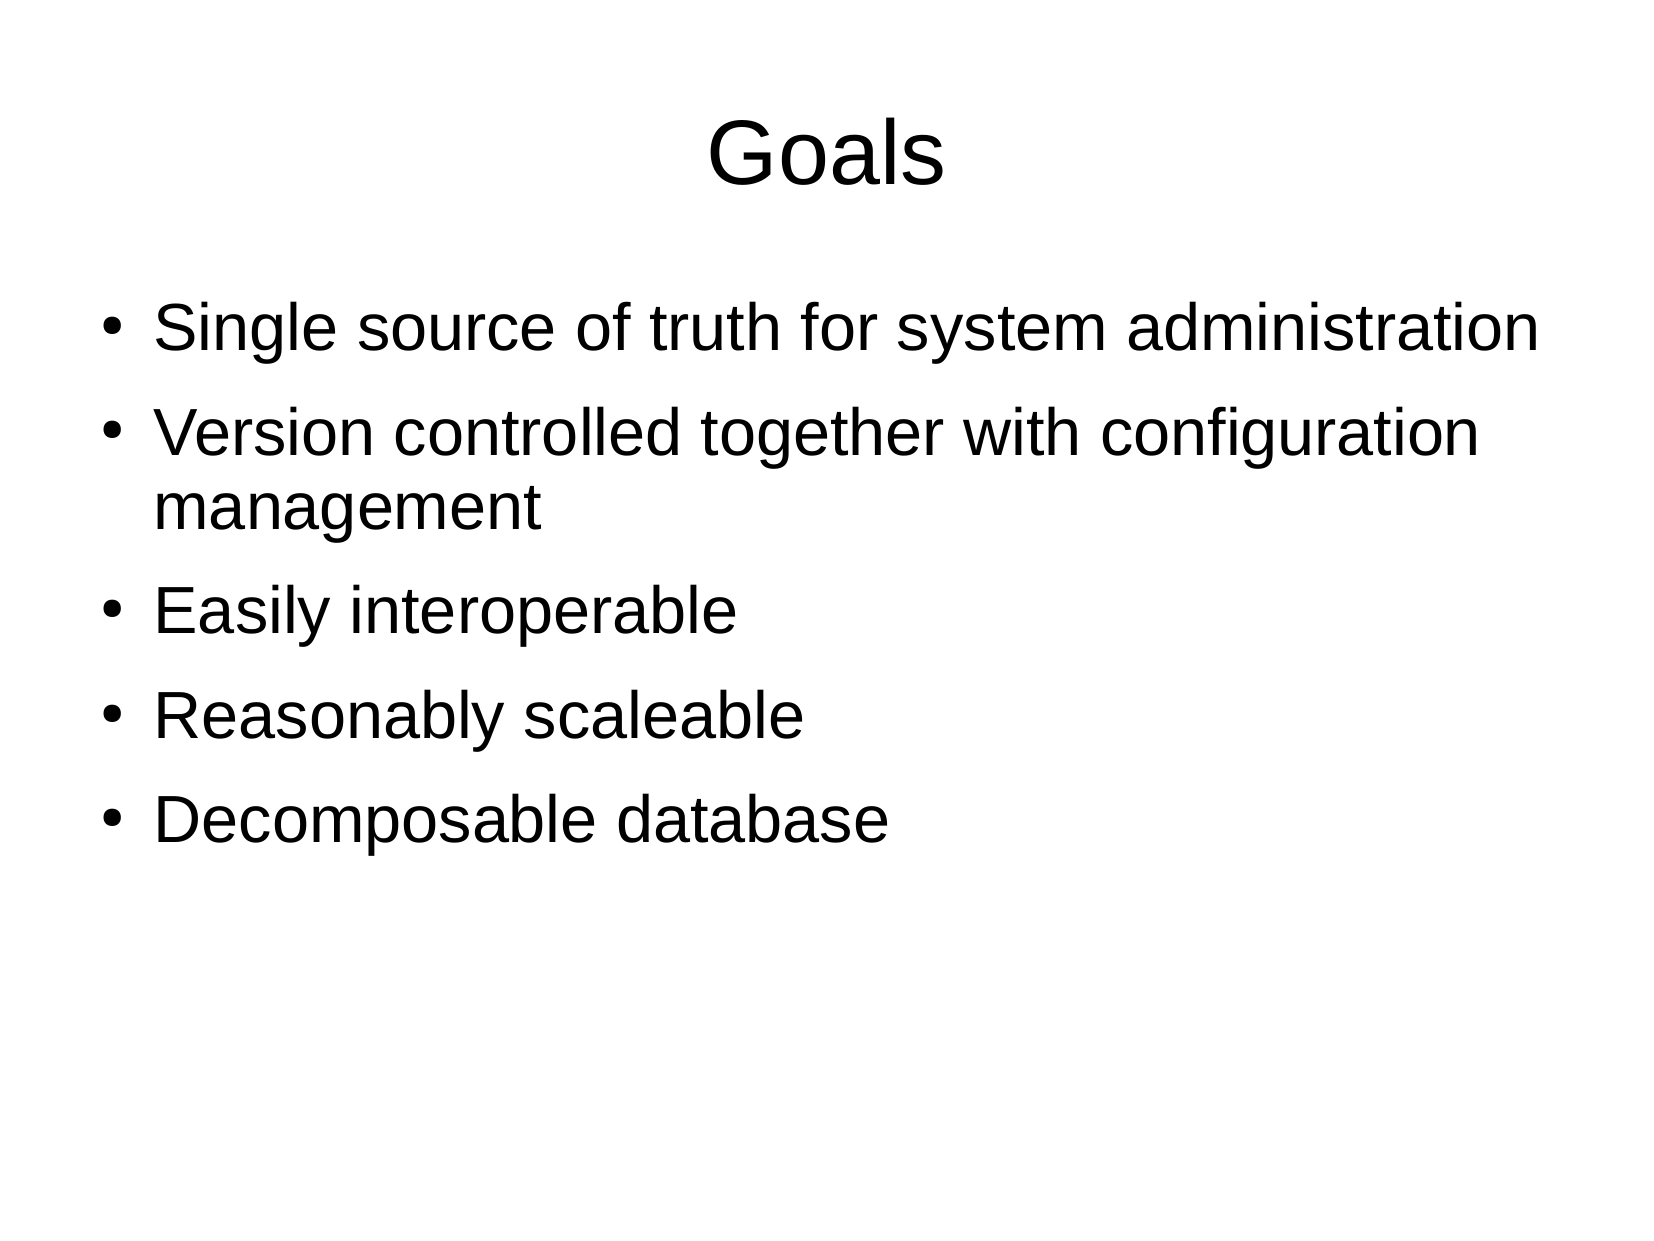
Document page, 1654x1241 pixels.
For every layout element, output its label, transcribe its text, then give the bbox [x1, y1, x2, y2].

list Single source of truth for system administration Version controlled together with configuration management Easily interoperable Reasonably scaleable Decomposable database [82, 290, 1571, 1010]
title Goals [82, 49, 1571, 257]
